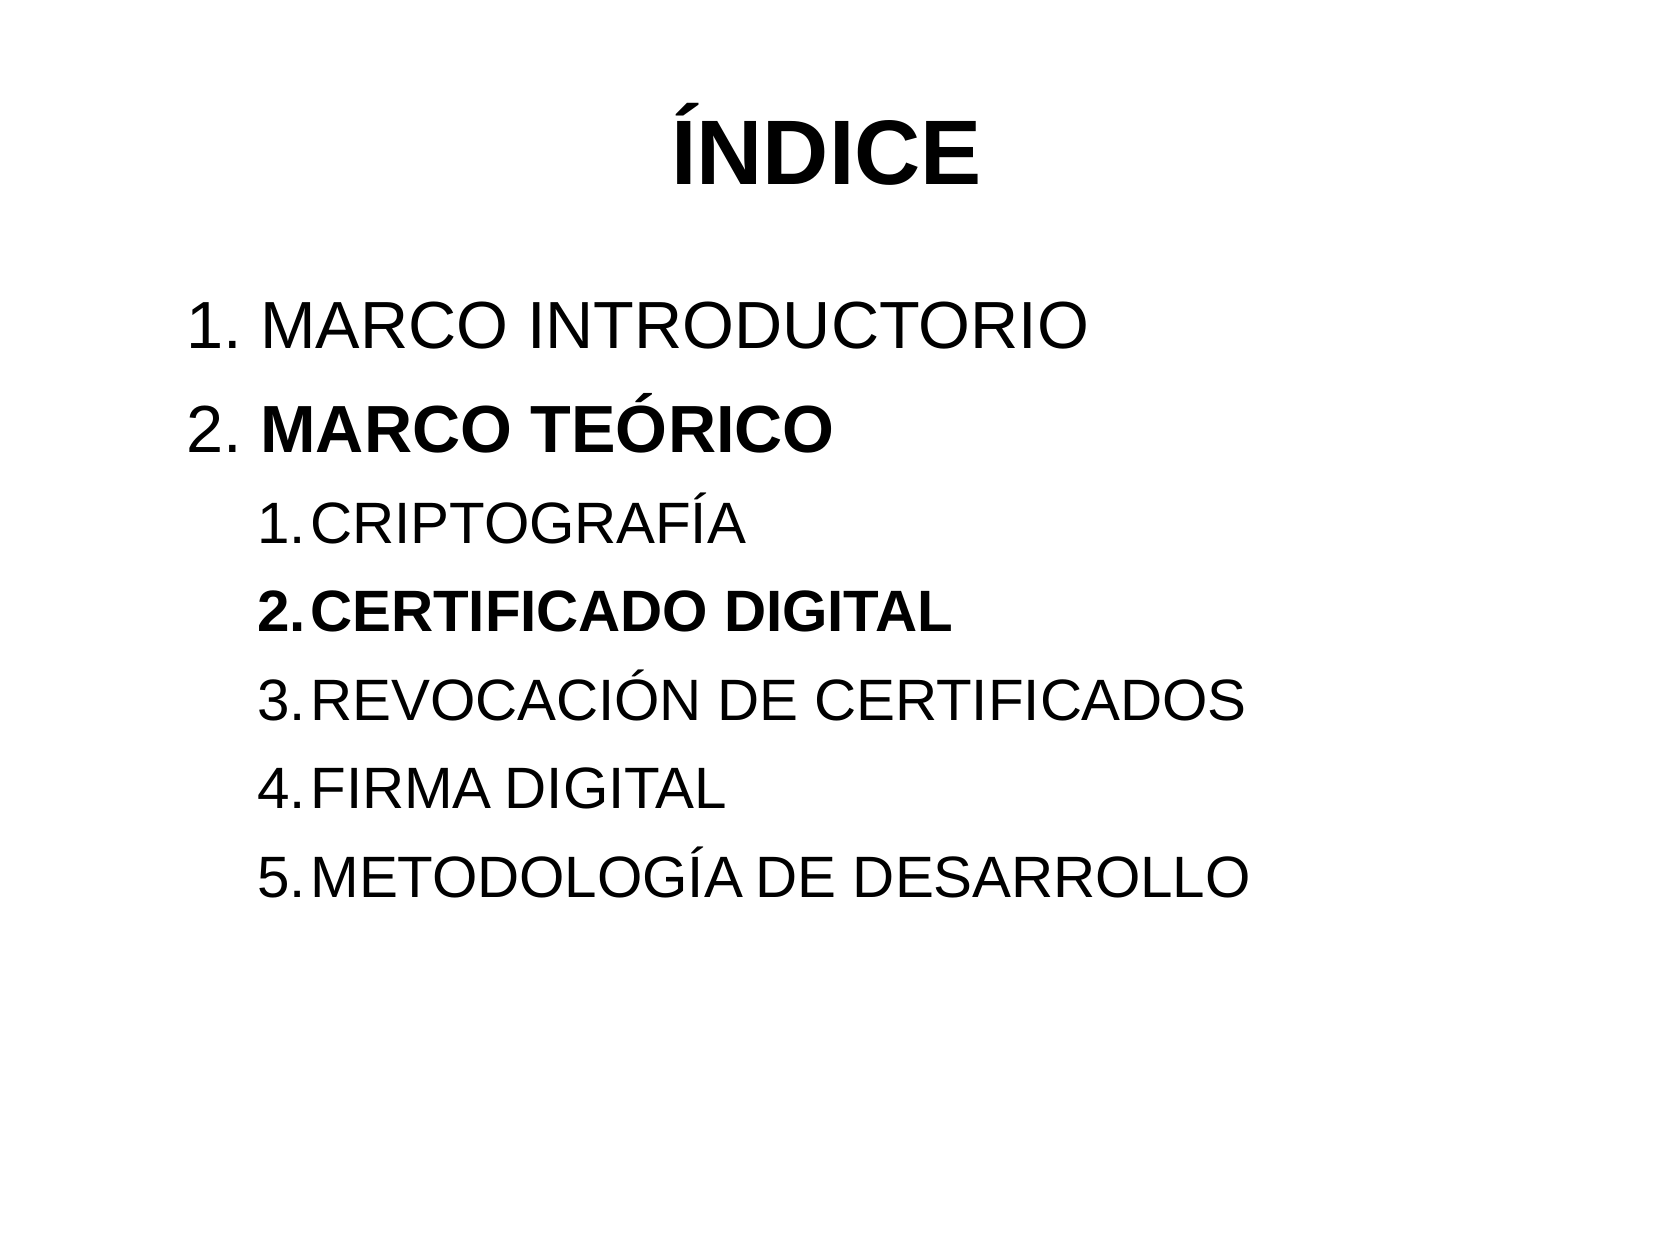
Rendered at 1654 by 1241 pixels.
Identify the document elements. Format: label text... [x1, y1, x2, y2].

title ÍNDICE [82, 49, 1571, 257]
list MARCO INTRODUCTORIO MARCO TEÓRICO CRIPTOGRAFÍA CERTIFICADO DIGITAL REVOCACIÓN DE CERTIFICADOS FIRMA DIGITAL METODOLOGÍA DE DESARROLLO [168, 287, 1469, 1007]
